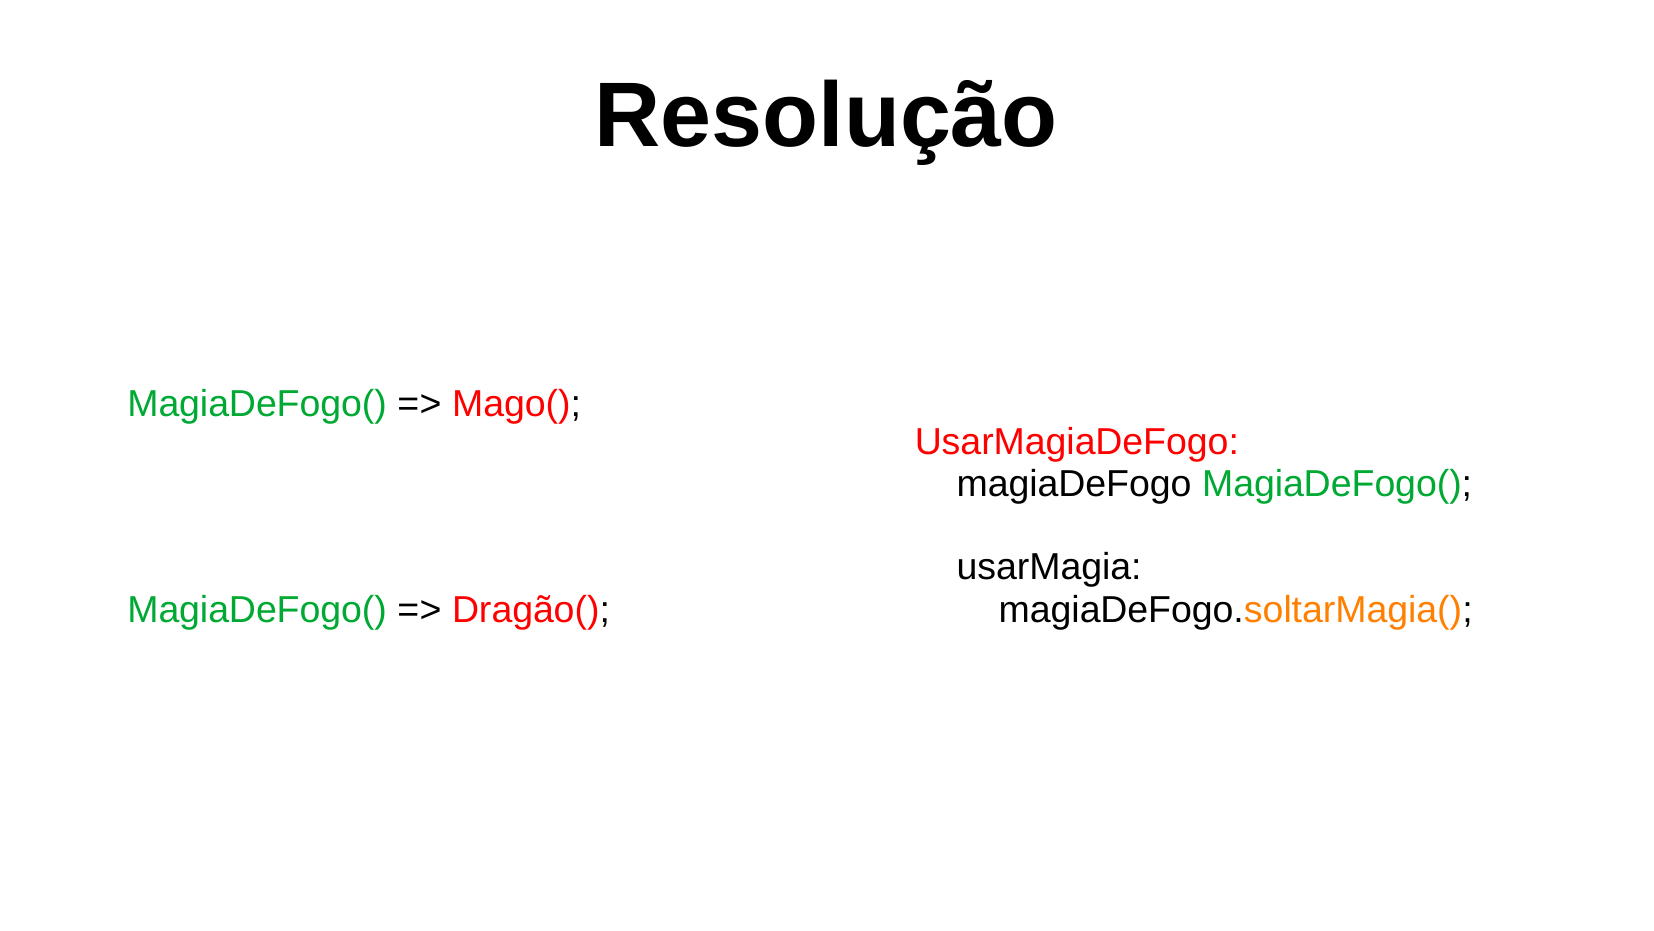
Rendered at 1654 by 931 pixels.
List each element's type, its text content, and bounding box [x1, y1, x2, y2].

title Resolução [82, 37, 1571, 193]
text_box MagiaDeFogo() => Dragão(); [112, 580, 625, 638]
text_box UsarMagiaDeFogo: magiaDeFogo MagiaDeFogo(); usarMagia: magiaDeFogo.soltarMagia(); [900, 412, 1488, 638]
text_box MagiaDeFogo() => Mago(); [112, 375, 596, 432]
